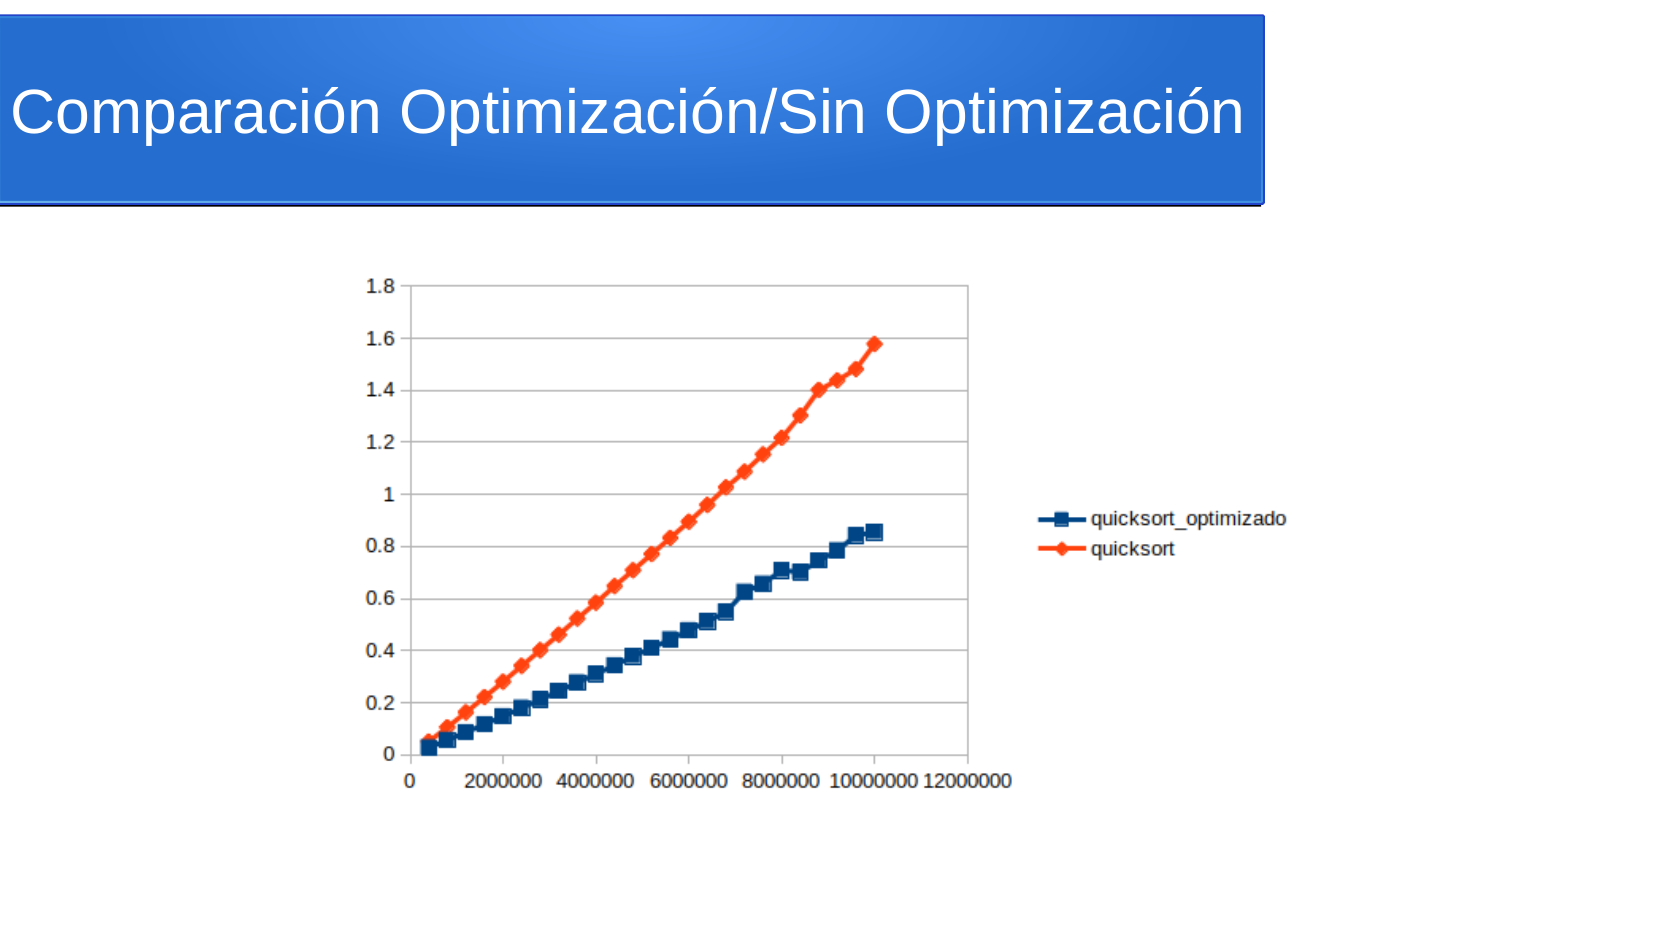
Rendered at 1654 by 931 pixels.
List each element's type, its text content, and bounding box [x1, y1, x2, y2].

title Comparación Optimización/Sin Optimización [10, 29, 1252, 196]
picture [347, 263, 1307, 804]
